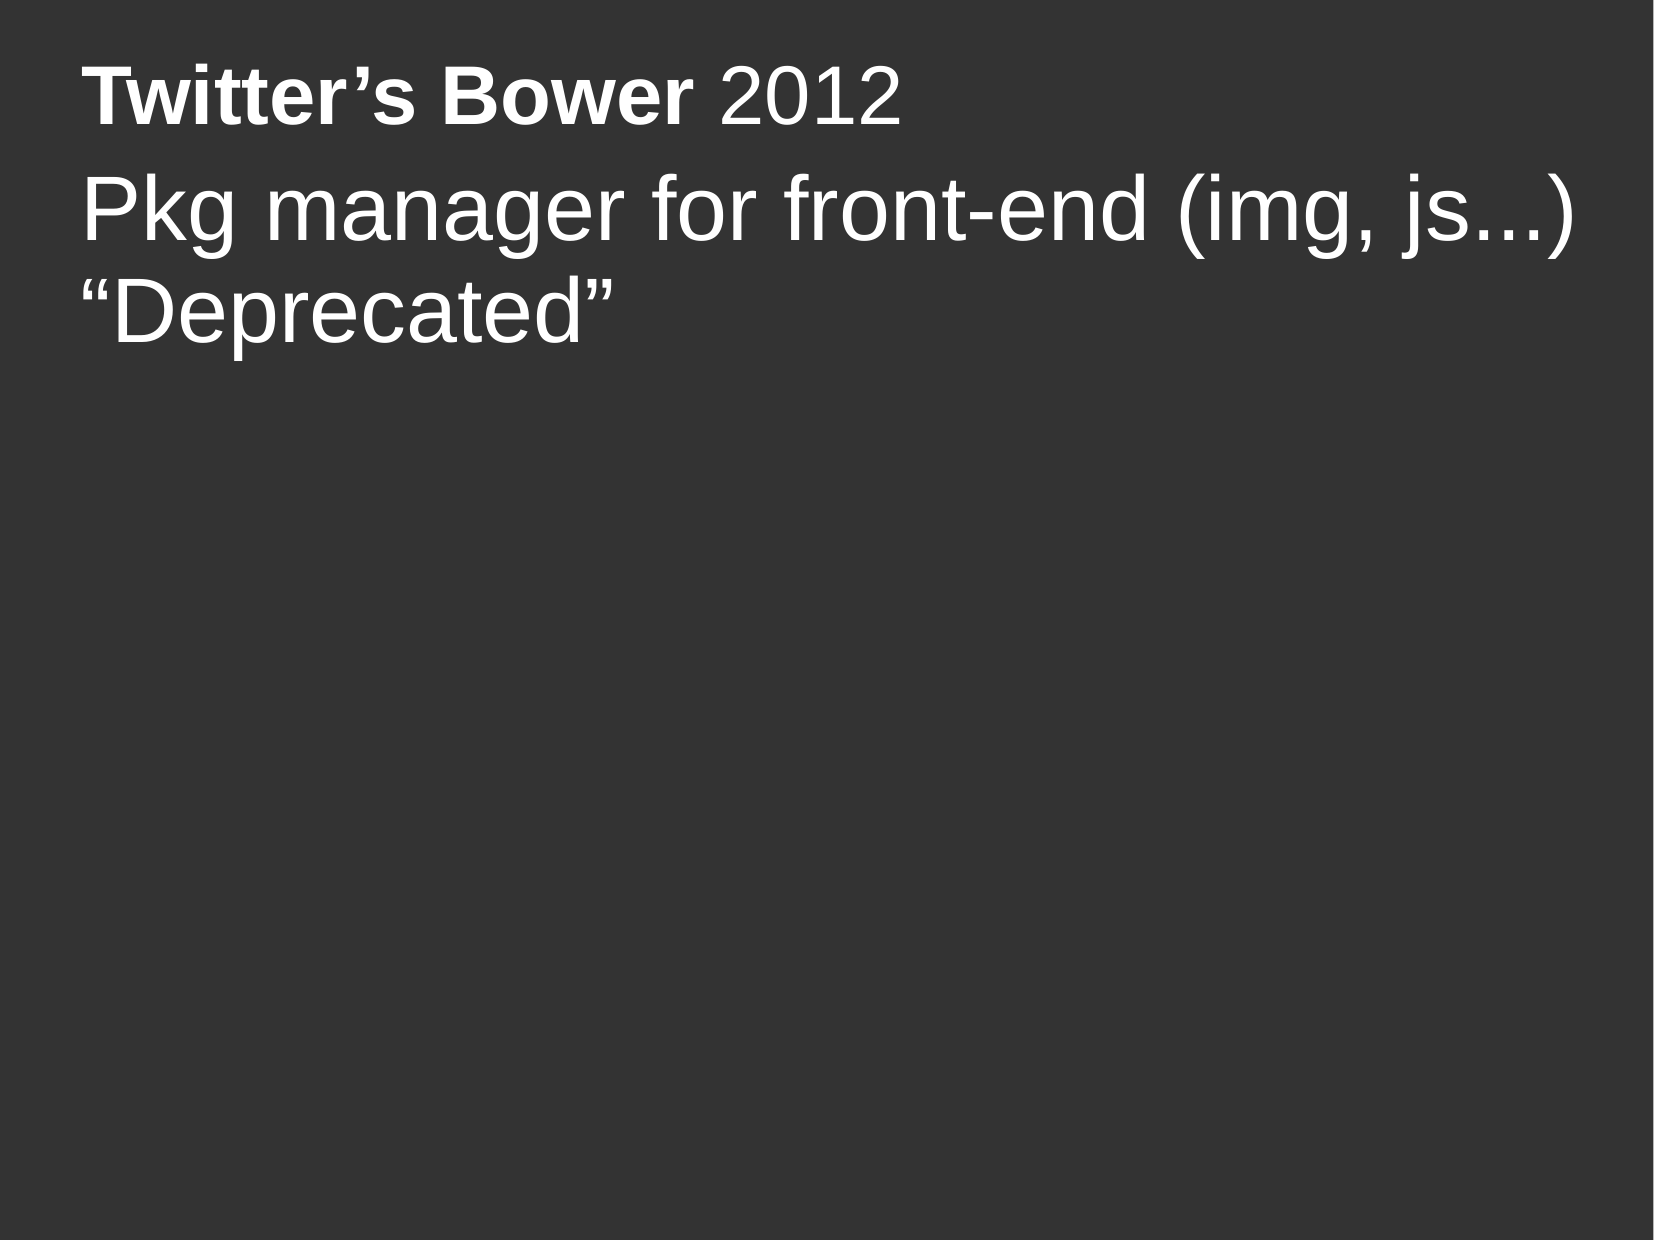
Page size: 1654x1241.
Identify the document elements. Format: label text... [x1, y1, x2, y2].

title Twitter’s Bower 2012 [81, 49, 1570, 257]
title Pkg manager for front-end (img, js...) “Deprecated” [80, 157, 1606, 773]
